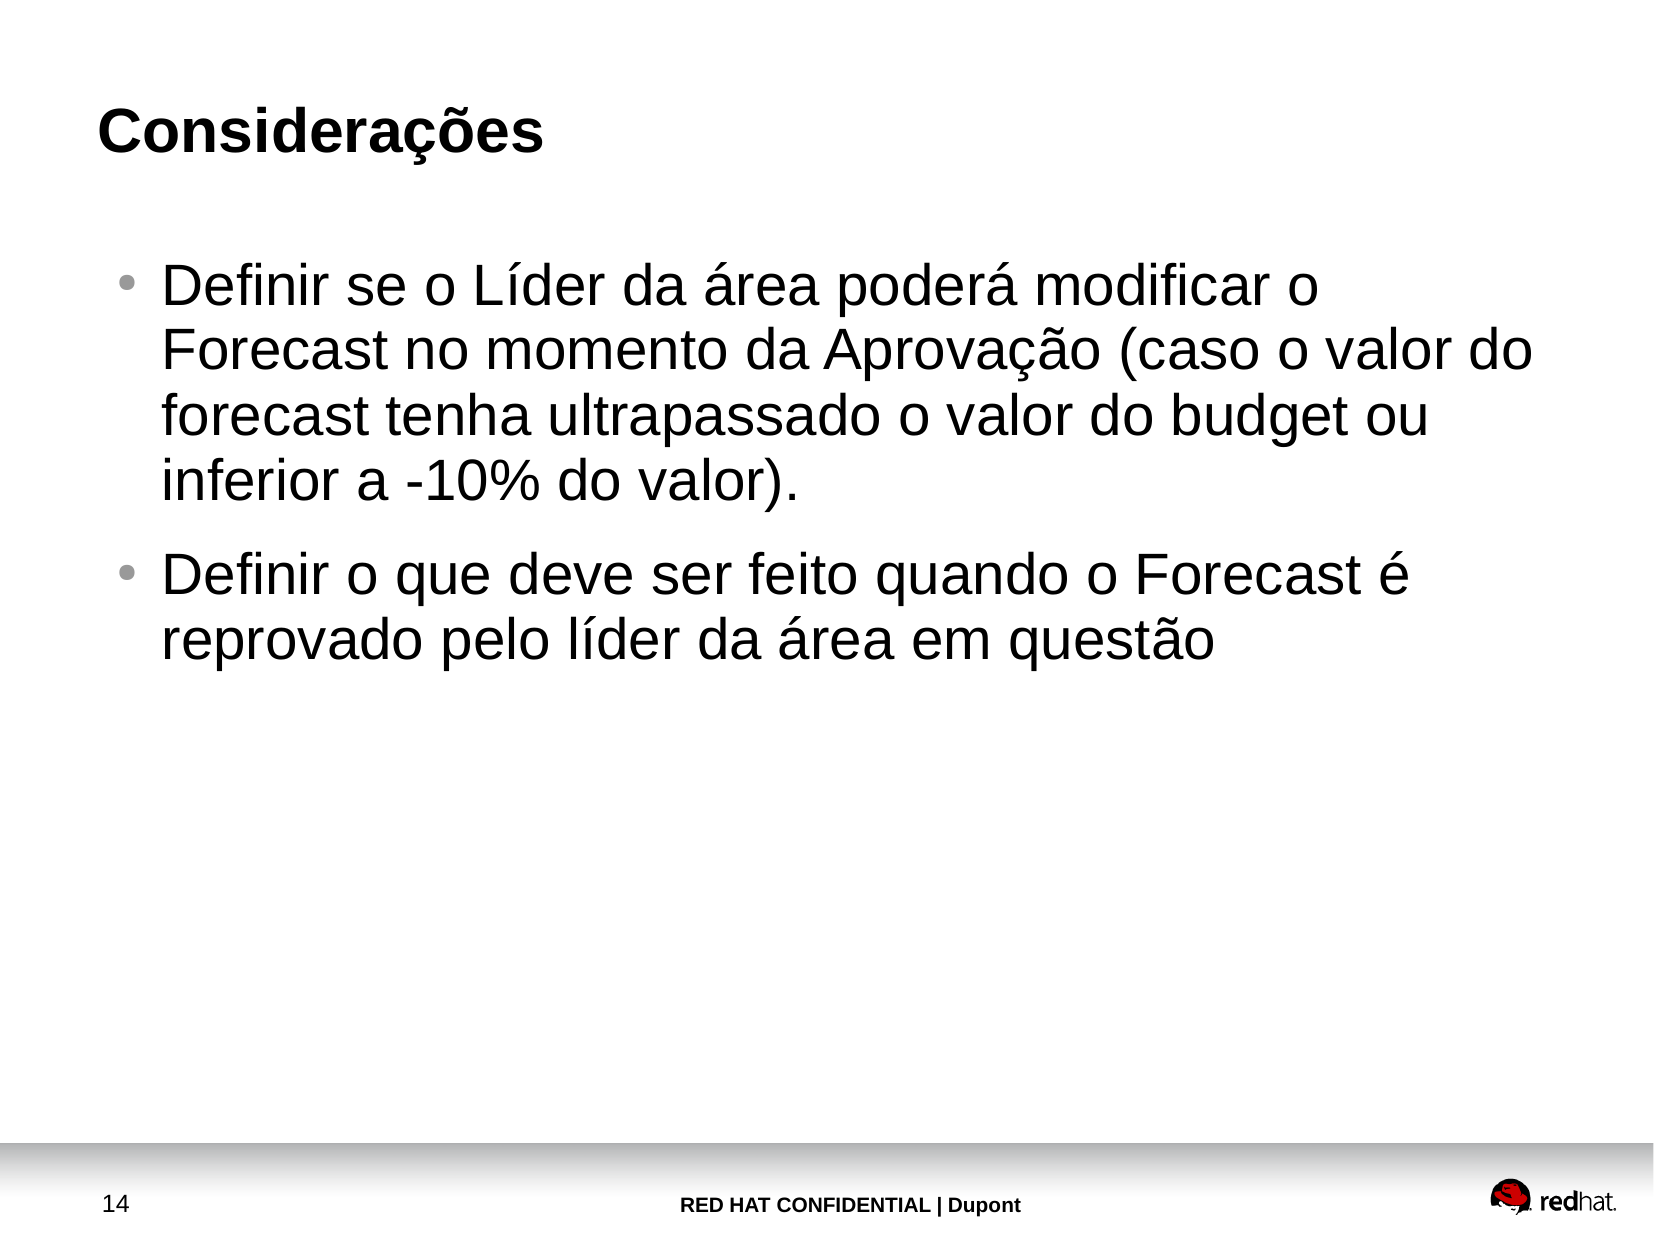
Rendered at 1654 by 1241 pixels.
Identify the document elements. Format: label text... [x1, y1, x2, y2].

text_box Considerações [82, 37, 1571, 226]
picture [0, 1143, 1654, 1241]
text_box Definir se o Líder da área poderá modificar o Forecast no momento da Aprovação (caso o valor do forecast tenha ultrapassado o valor do budget ou inferior a -10% do valor). Definir o que deve ser feito quando o Forecast é reprovado pelo líder da área em questão [86, 244, 1576, 1039]
